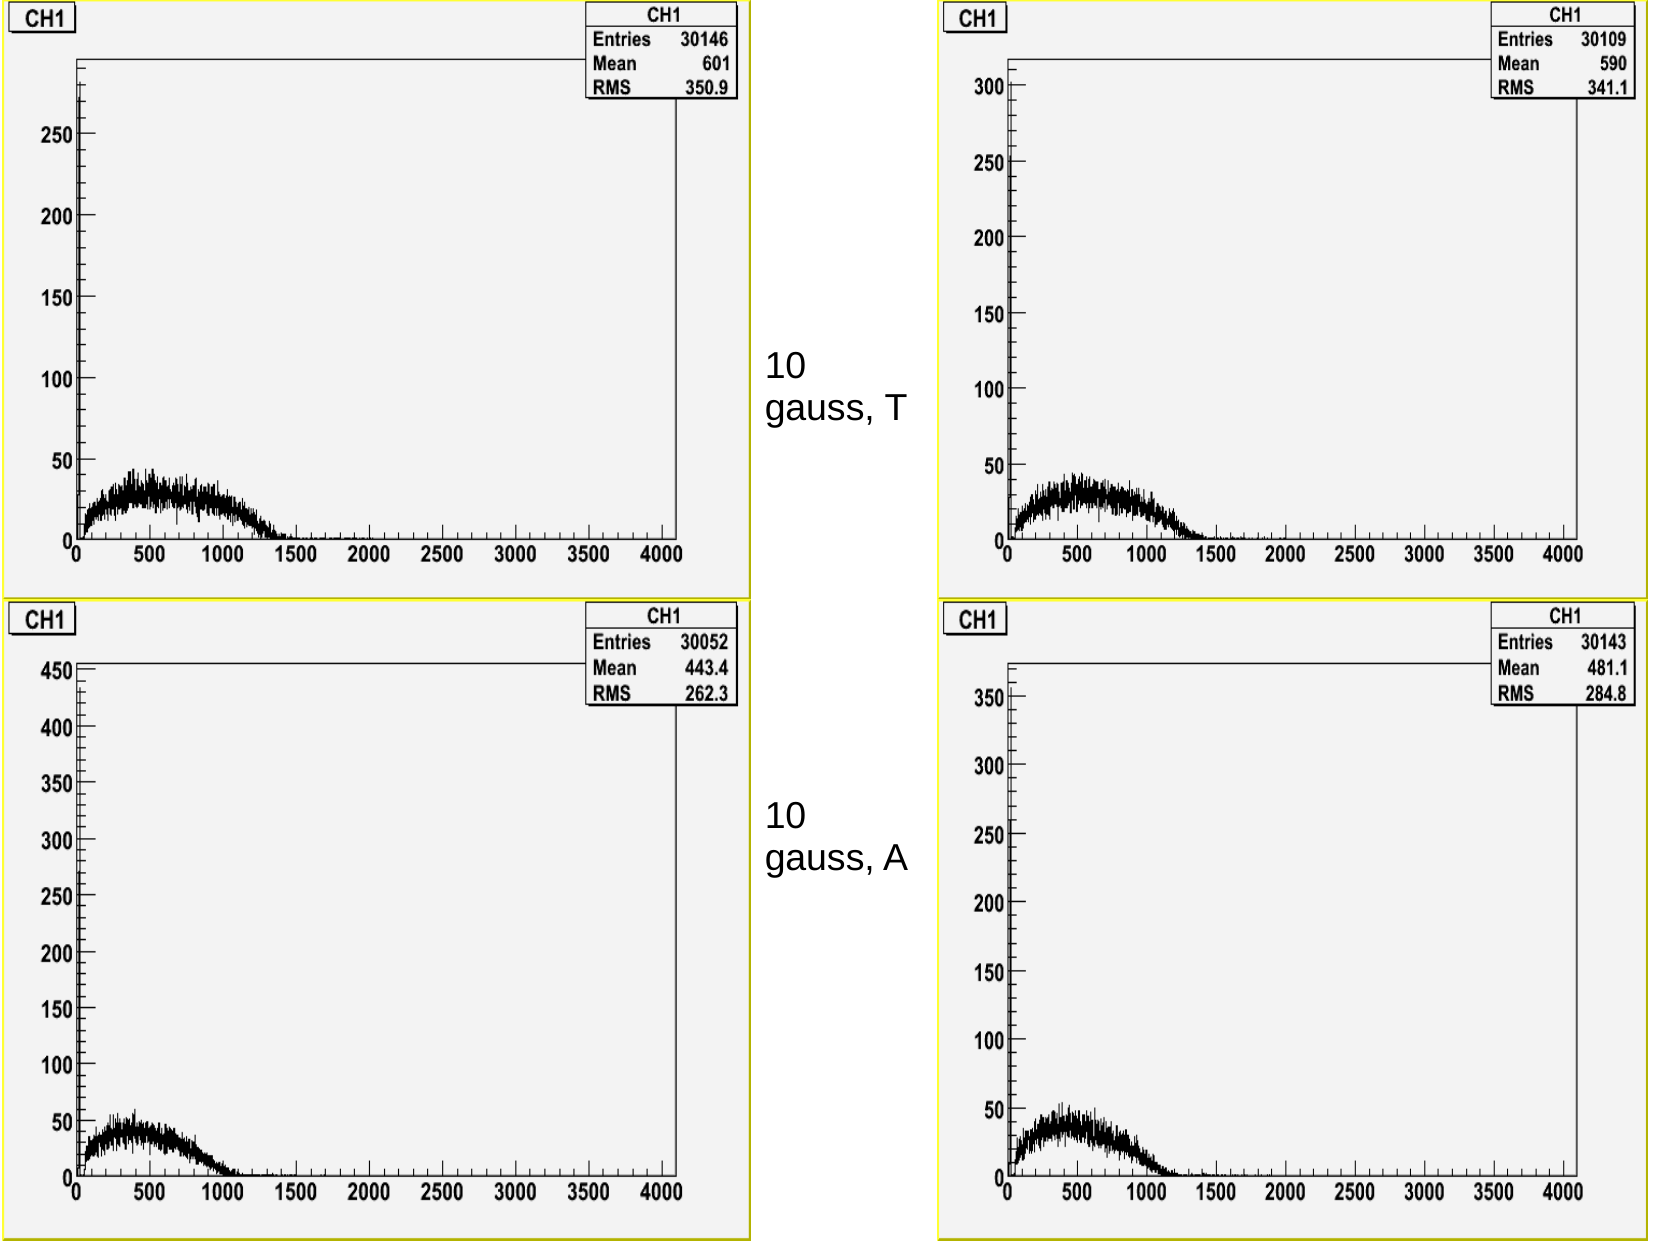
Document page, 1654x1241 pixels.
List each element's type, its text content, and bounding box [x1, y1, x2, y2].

text_box 10 gauss, A [750, 787, 937, 887]
picture [937, 0, 1648, 1241]
picture [2, 0, 751, 1241]
text_box 10 gauss, T [750, 337, 937, 437]
